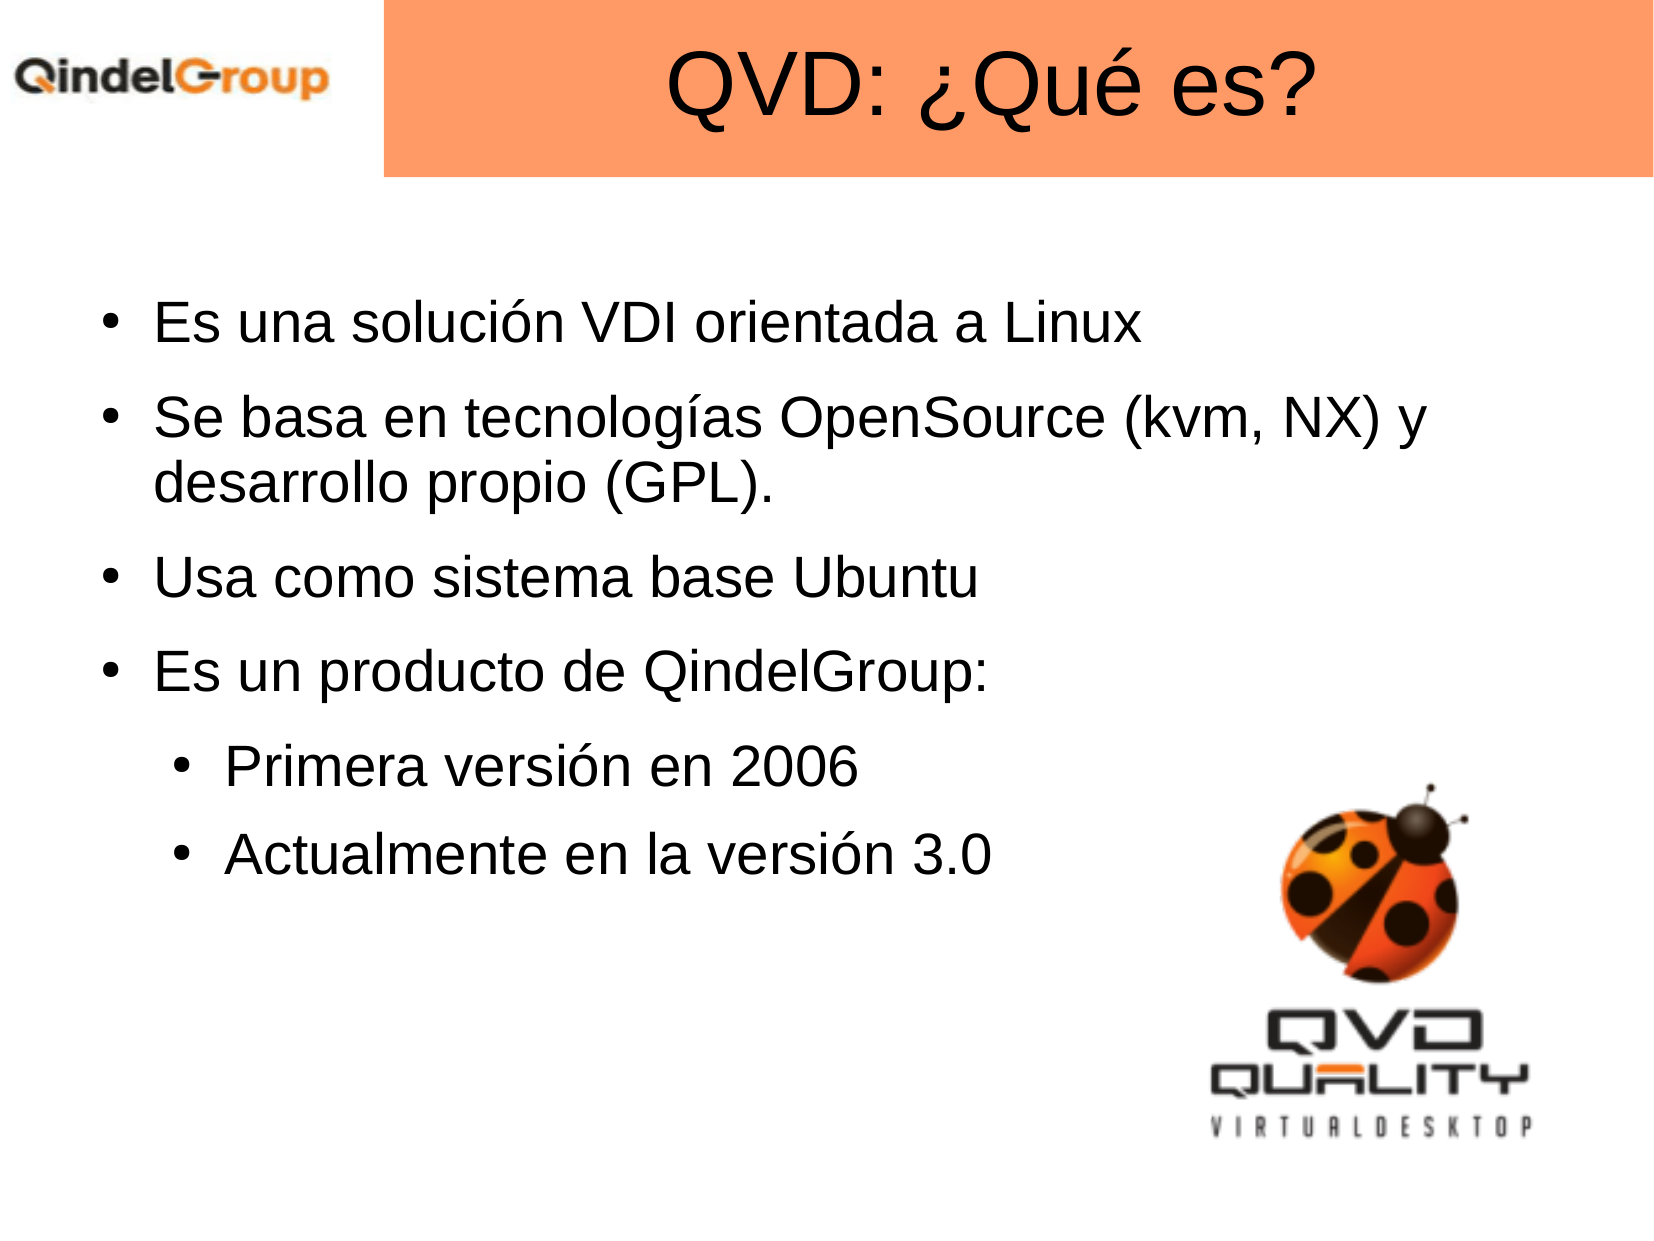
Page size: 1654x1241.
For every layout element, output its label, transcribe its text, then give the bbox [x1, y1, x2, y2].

list Es una solución VDI orientada a Linux Se basa en tecnologías OpenSource (kvm, NX) y desarrollo propio (GPL). Usa como sistema base Ubuntu Es un producto de QindelGroup: Primera versión en 2006 Actualmente en la versión 3.0 [82, 290, 1571, 1109]
title QVD: ¿Qué es? [413, 27, 1571, 141]
picture [4, 51, 344, 107]
picture [1207, 775, 1536, 1152]
